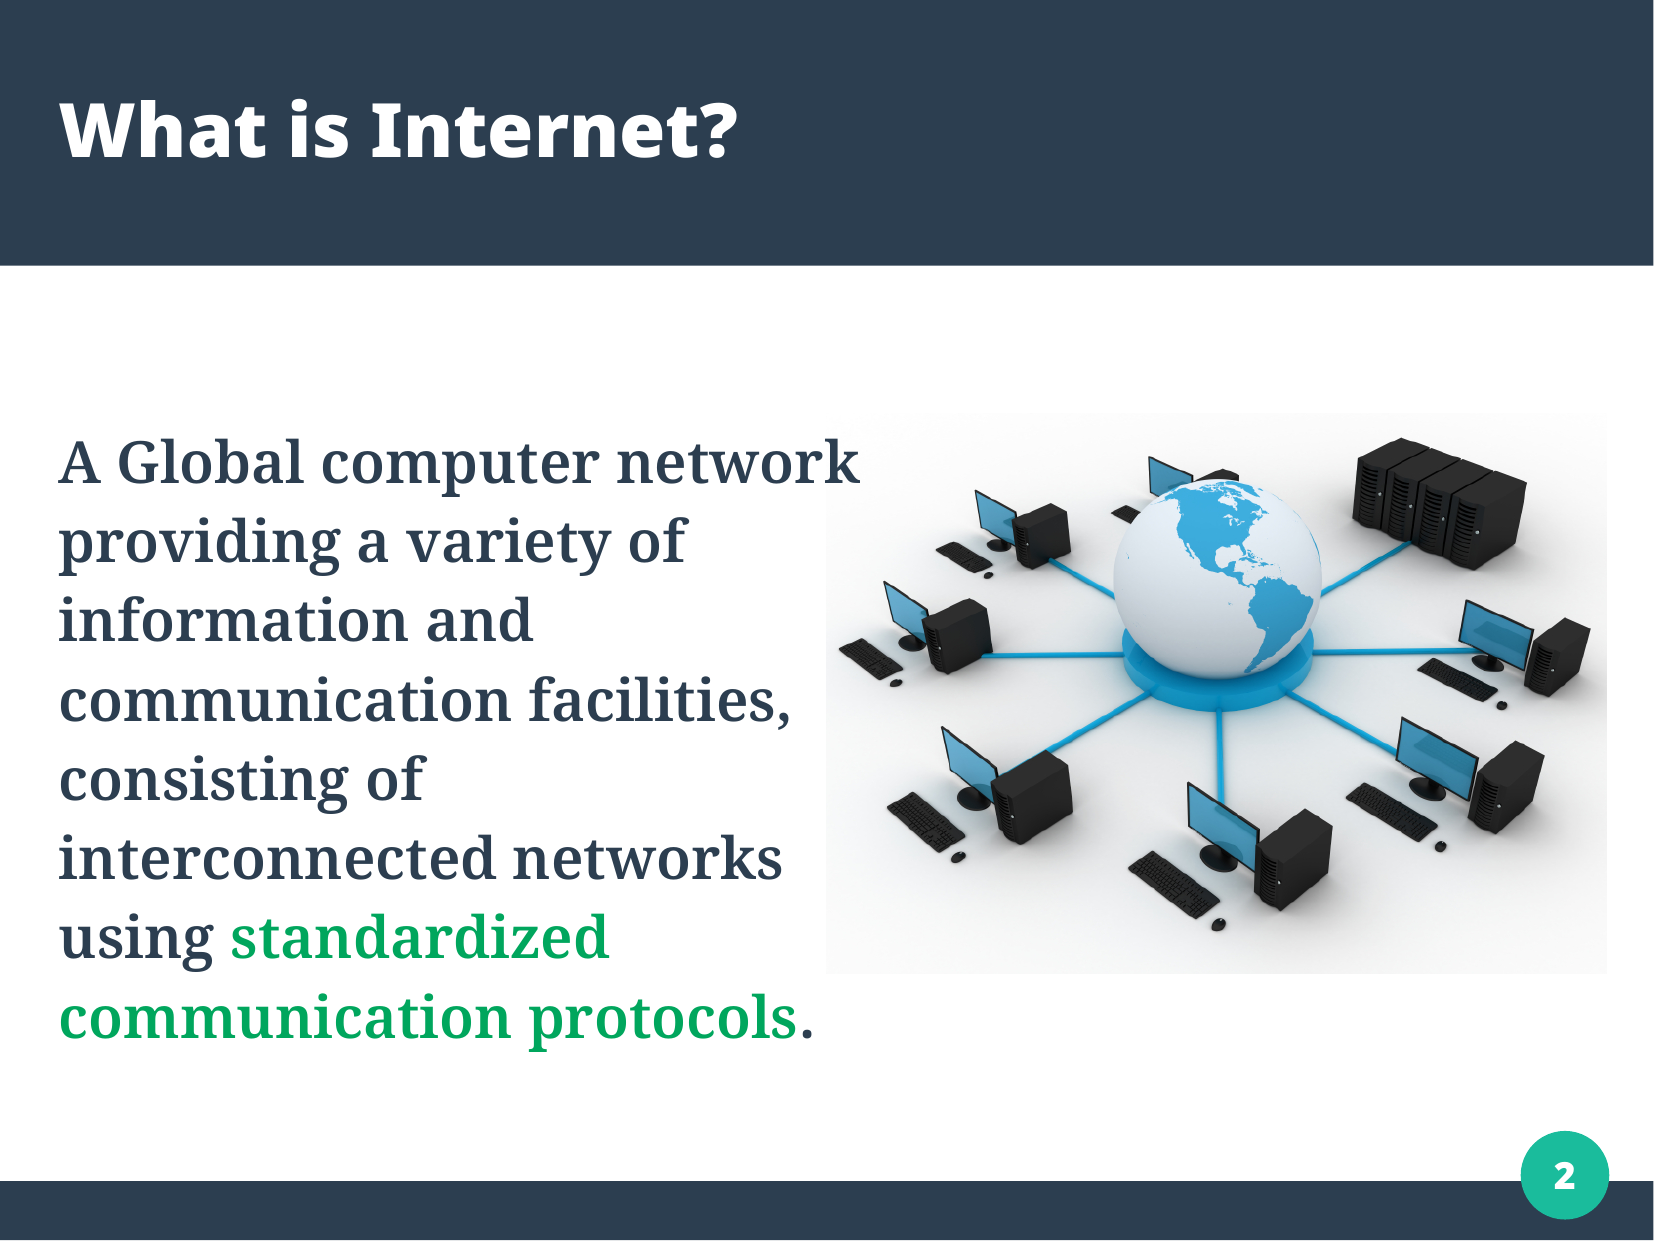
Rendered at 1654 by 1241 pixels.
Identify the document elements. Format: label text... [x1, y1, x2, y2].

picture [875, 413, 1607, 974]
list A Global computer network providing a variety of information and communication facilities, consisting of interconnected networks using standardized communication protocols. [59, 324, 875, 1152]
title What is Internet? [59, 49, 1595, 207]
